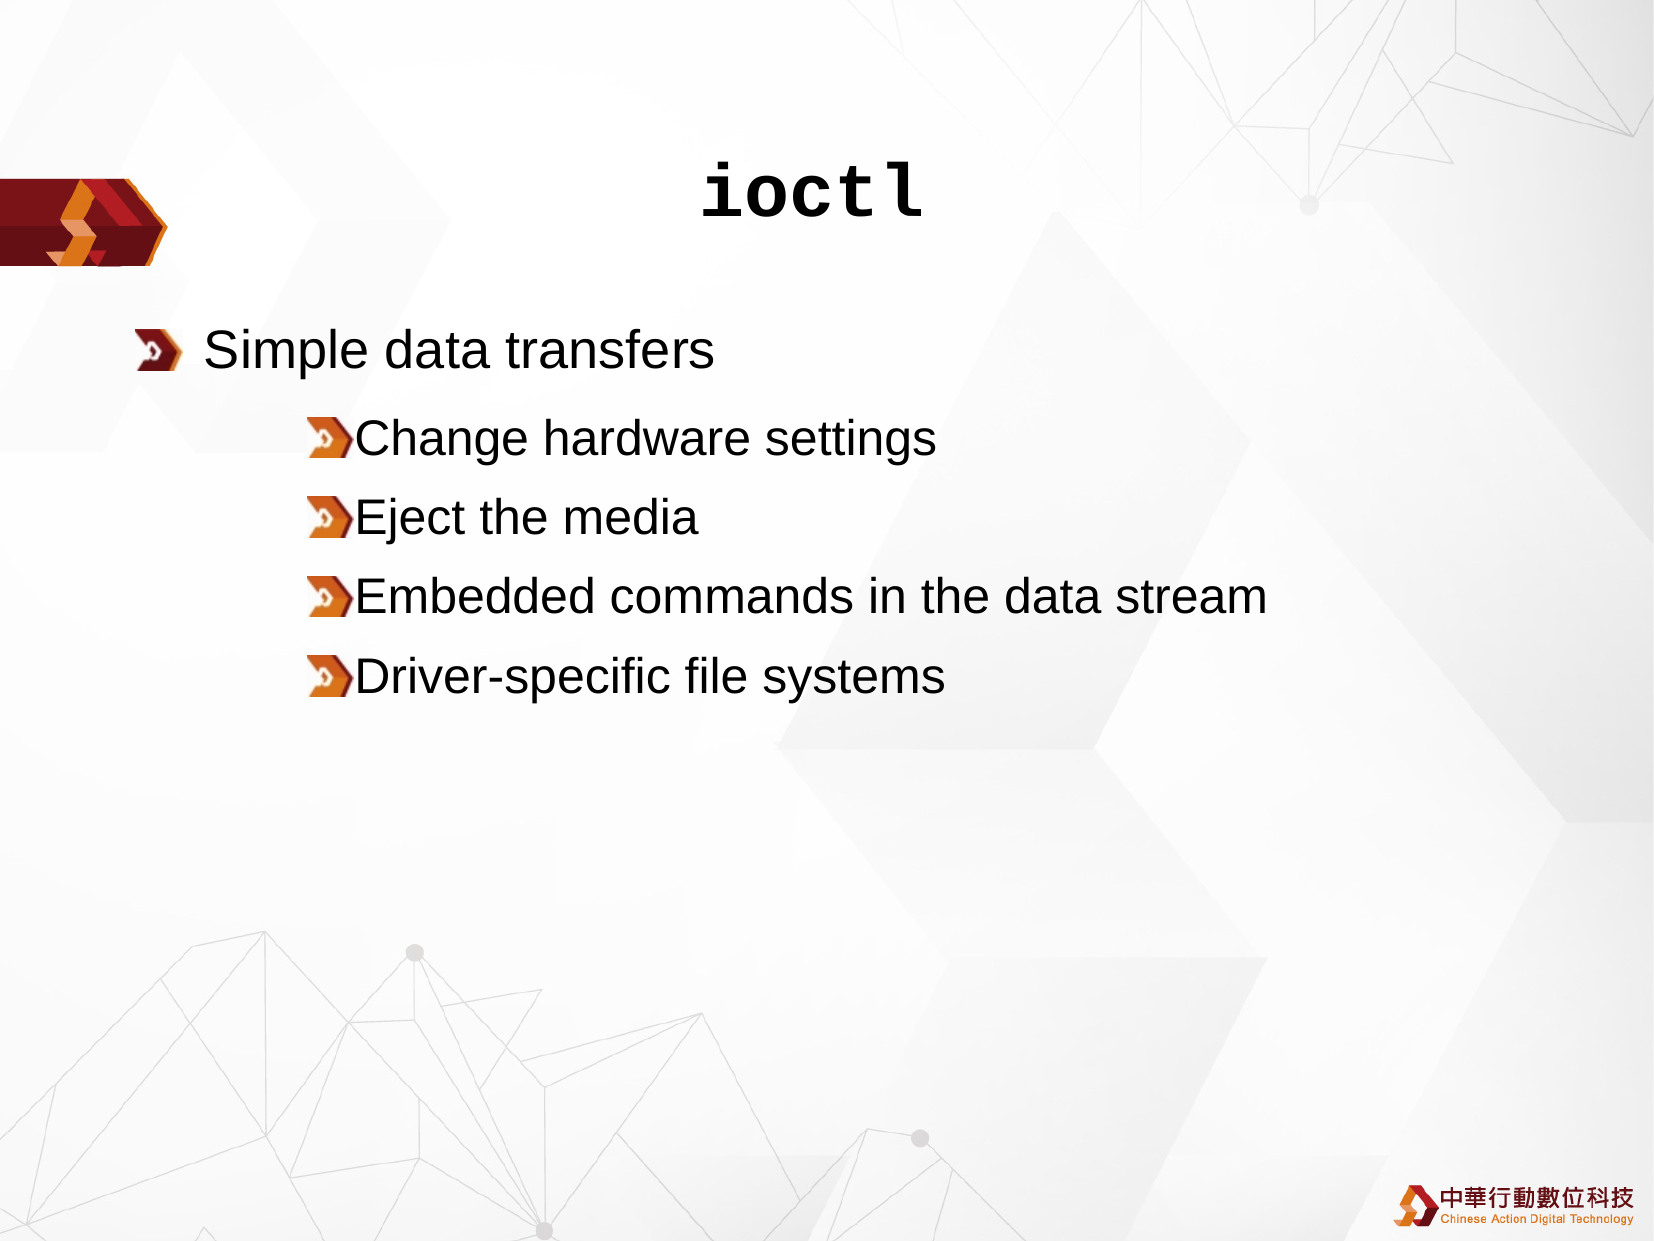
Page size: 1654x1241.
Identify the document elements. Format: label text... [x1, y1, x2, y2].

title ioctl [118, 112, 1506, 281]
list Simple data transfers Change hardware settings Eject the media Embedded commands in the data stream Driver-specific file systems [118, 319, 1571, 1040]
picture [0, 0, 1654, 1241]
